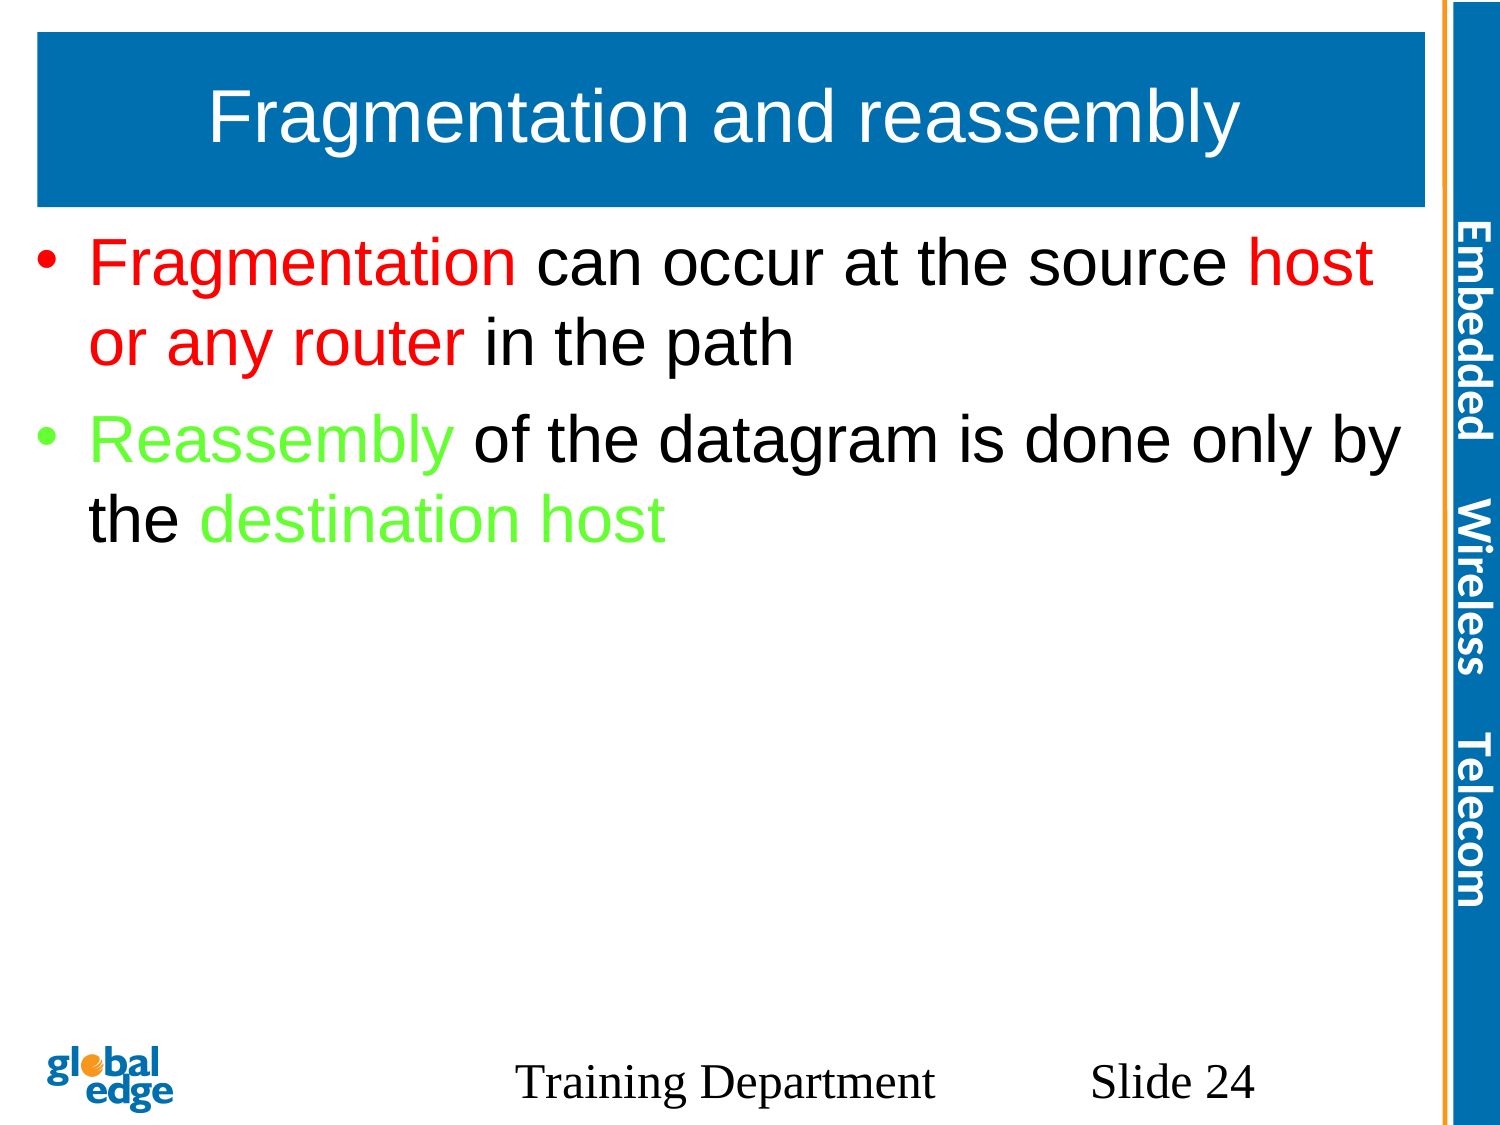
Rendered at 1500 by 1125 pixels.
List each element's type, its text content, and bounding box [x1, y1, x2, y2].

picture [34, 1034, 185, 1125]
title Fragmentation and reassembly [88, 64, 1361, 162]
list Fragmentation can occur at the source host or any router in the path Reassembly of the datagram is done only by the destination host [35, 218, 1412, 1038]
